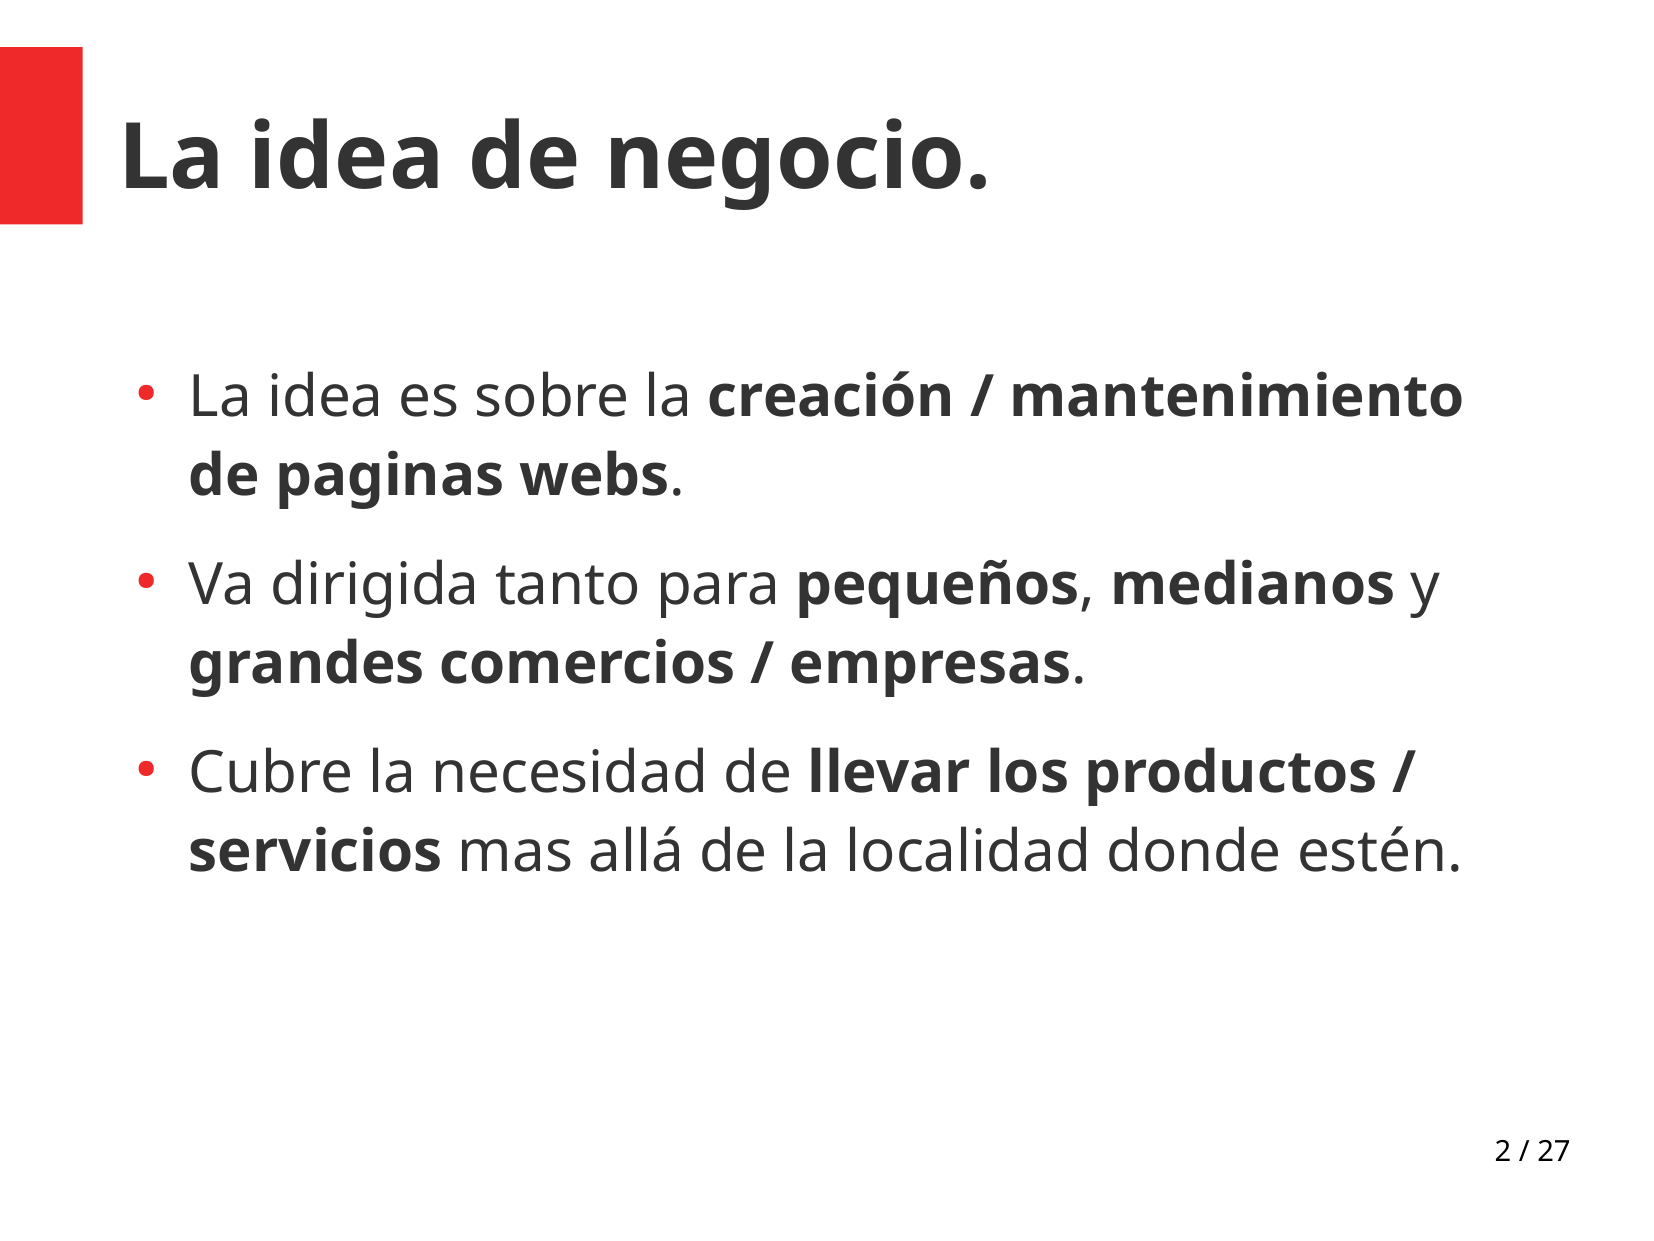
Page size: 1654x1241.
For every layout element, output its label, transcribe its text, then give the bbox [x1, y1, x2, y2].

list La idea es sobre la creación / mantenimiento de paginas webs. Va dirigida tanto para pequeños, medianos y grandes comercios / empresas. Cubre la necesidad de llevar los productos / servicios mas allá de la localidad donde estén. [118, 354, 1536, 1074]
title La idea de negocio. [118, 49, 1571, 257]
